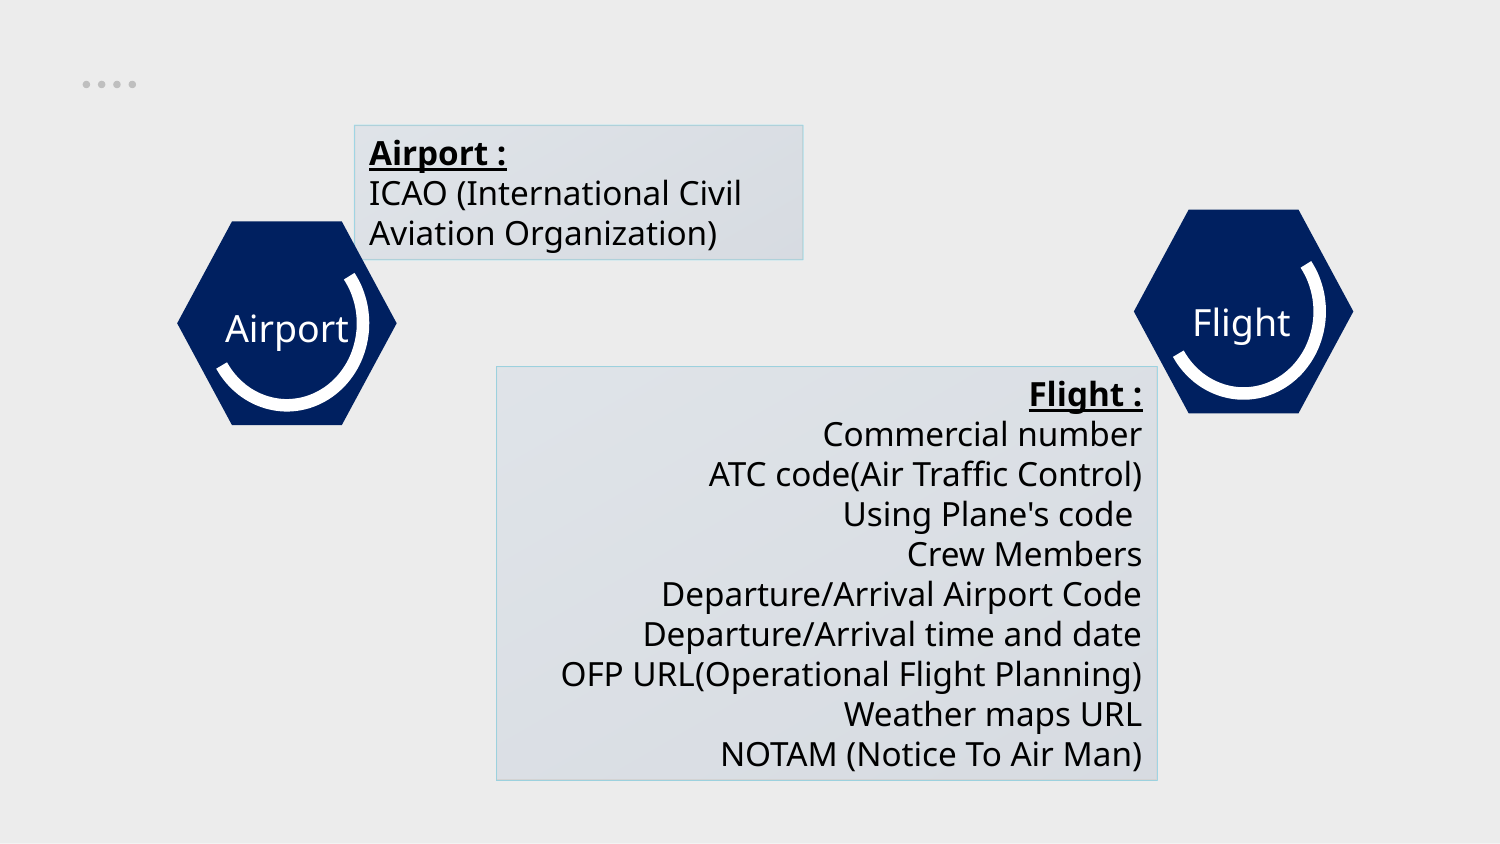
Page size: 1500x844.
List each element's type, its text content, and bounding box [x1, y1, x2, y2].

text_box Airport [210, 297, 364, 357]
text_box Flight [1177, 246, 1316, 397]
text_box [177, 221, 397, 426]
text_box [1179, 397, 1308, 414]
text_box Flight : Commercial number ATC code(Air Traffic Control) Using Plane's code Crew Members Departure/Arrival Airport Code Departure/Arrival time and date OFP URL(Operational Flight Planning) Weather maps URL NOTAM (Notice To Air Man) [496, 366, 1158, 781]
text_box [1133, 209, 1354, 392]
text_box Airport : ICAO (International Civil Aviation Organization) [354, 125, 804, 260]
